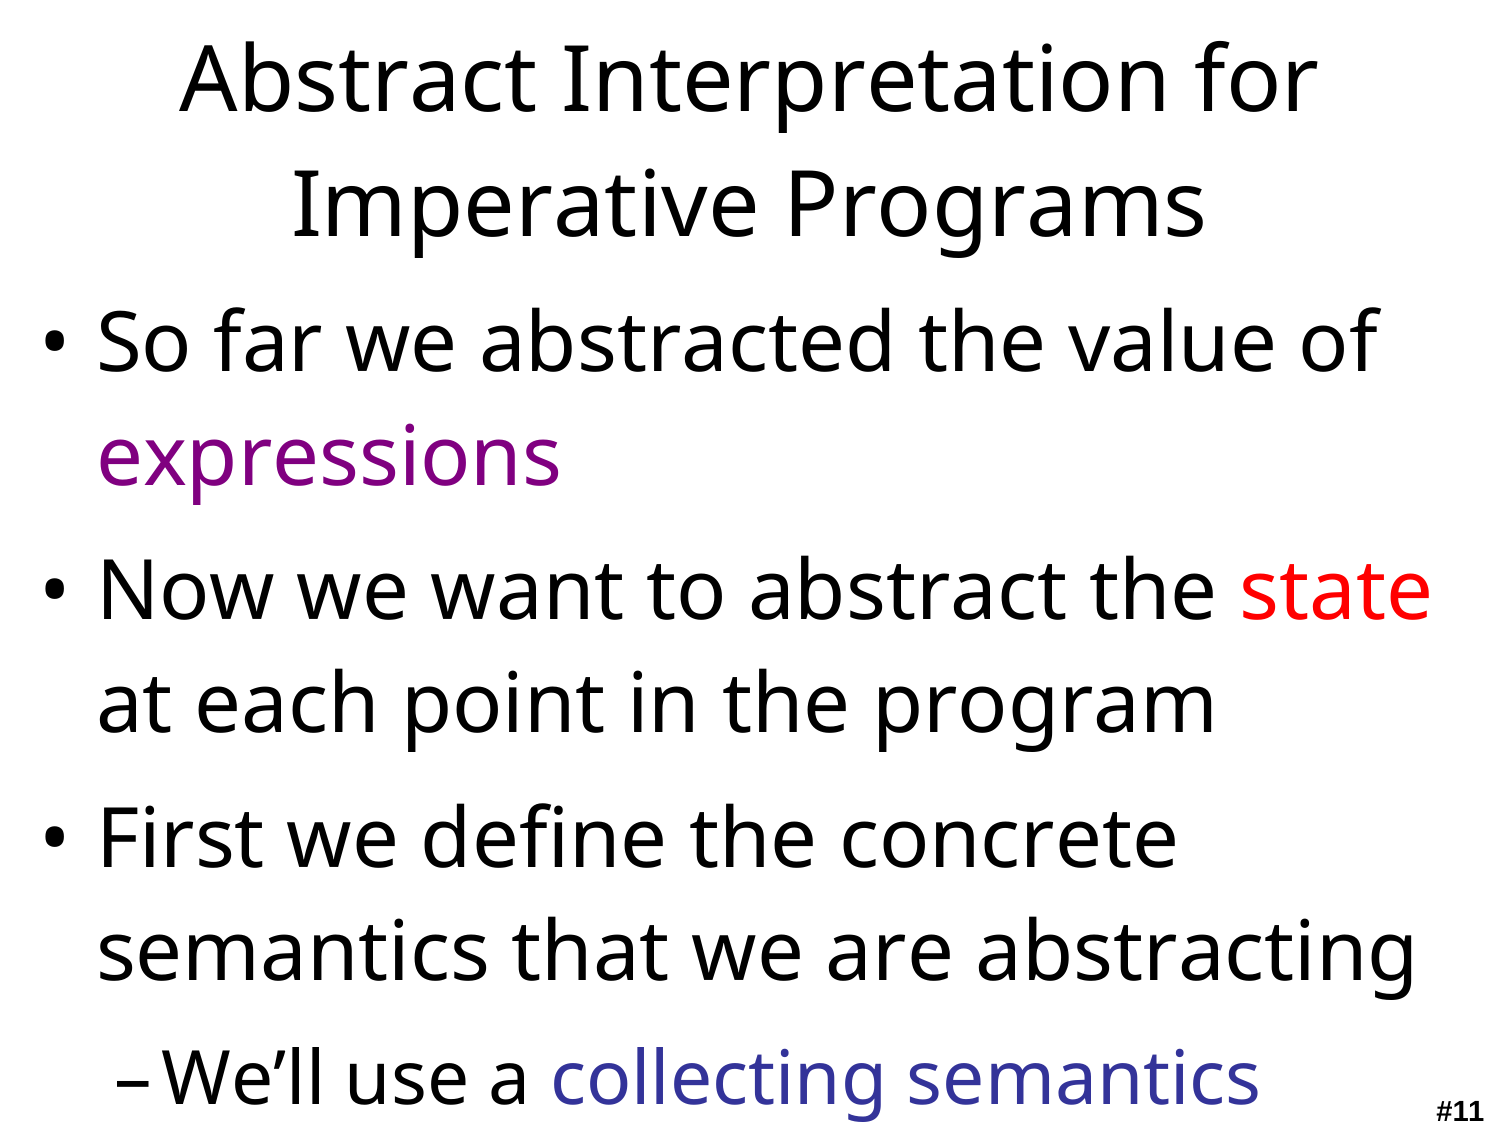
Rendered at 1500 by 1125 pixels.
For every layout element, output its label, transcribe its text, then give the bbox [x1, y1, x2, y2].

list So far we abstracted the value of expressions Now we want to abstract the state at each point in the program First we define the concrete semantics that we are abstracting We’ll use a collecting semantics [24, 274, 1476, 1113]
title Abstract Interpretation for Imperative Programs [24, 24, 1476, 254]
